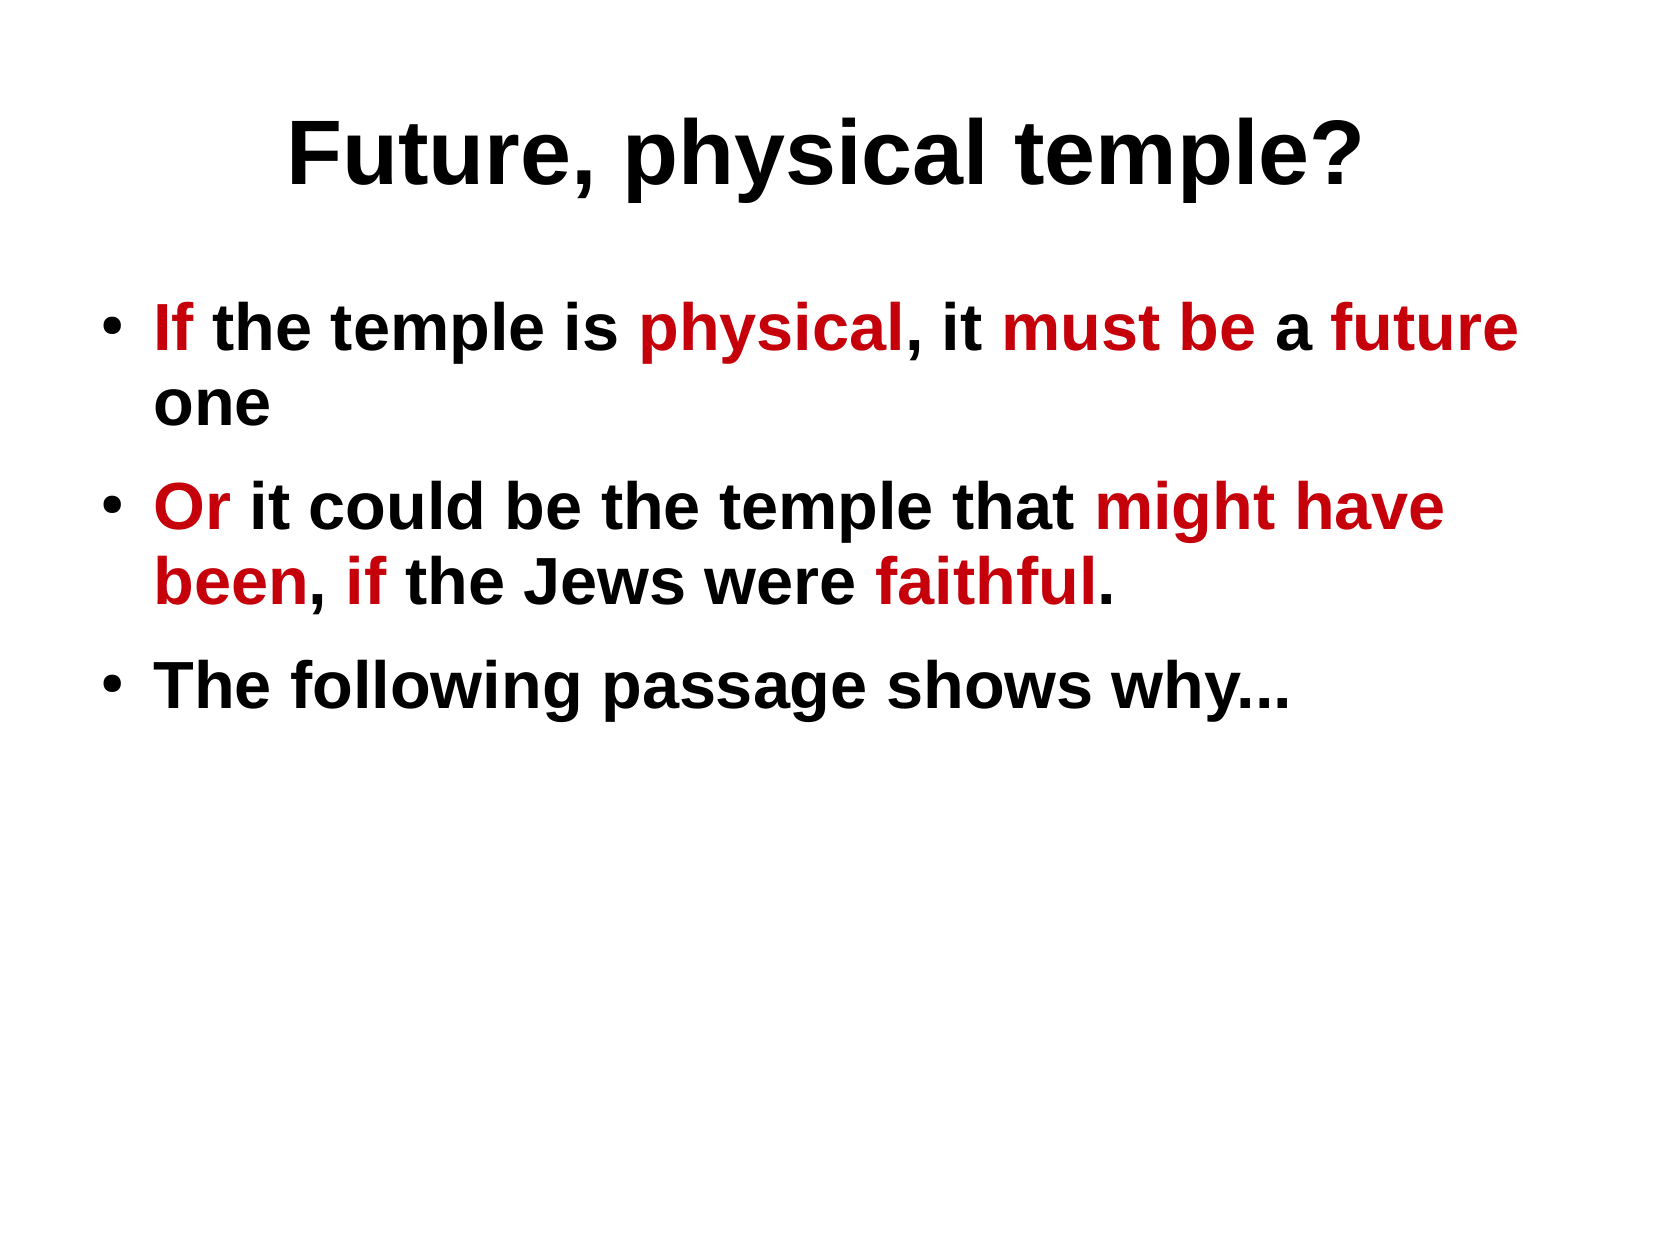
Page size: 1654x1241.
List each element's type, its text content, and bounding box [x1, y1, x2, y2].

list If the temple is physical, it must be a future one Or it could be the temple that might have been, if the Jews were faithful. The following passage shows why... [82, 290, 1571, 1109]
title Future, physical temple? [82, 49, 1571, 257]
